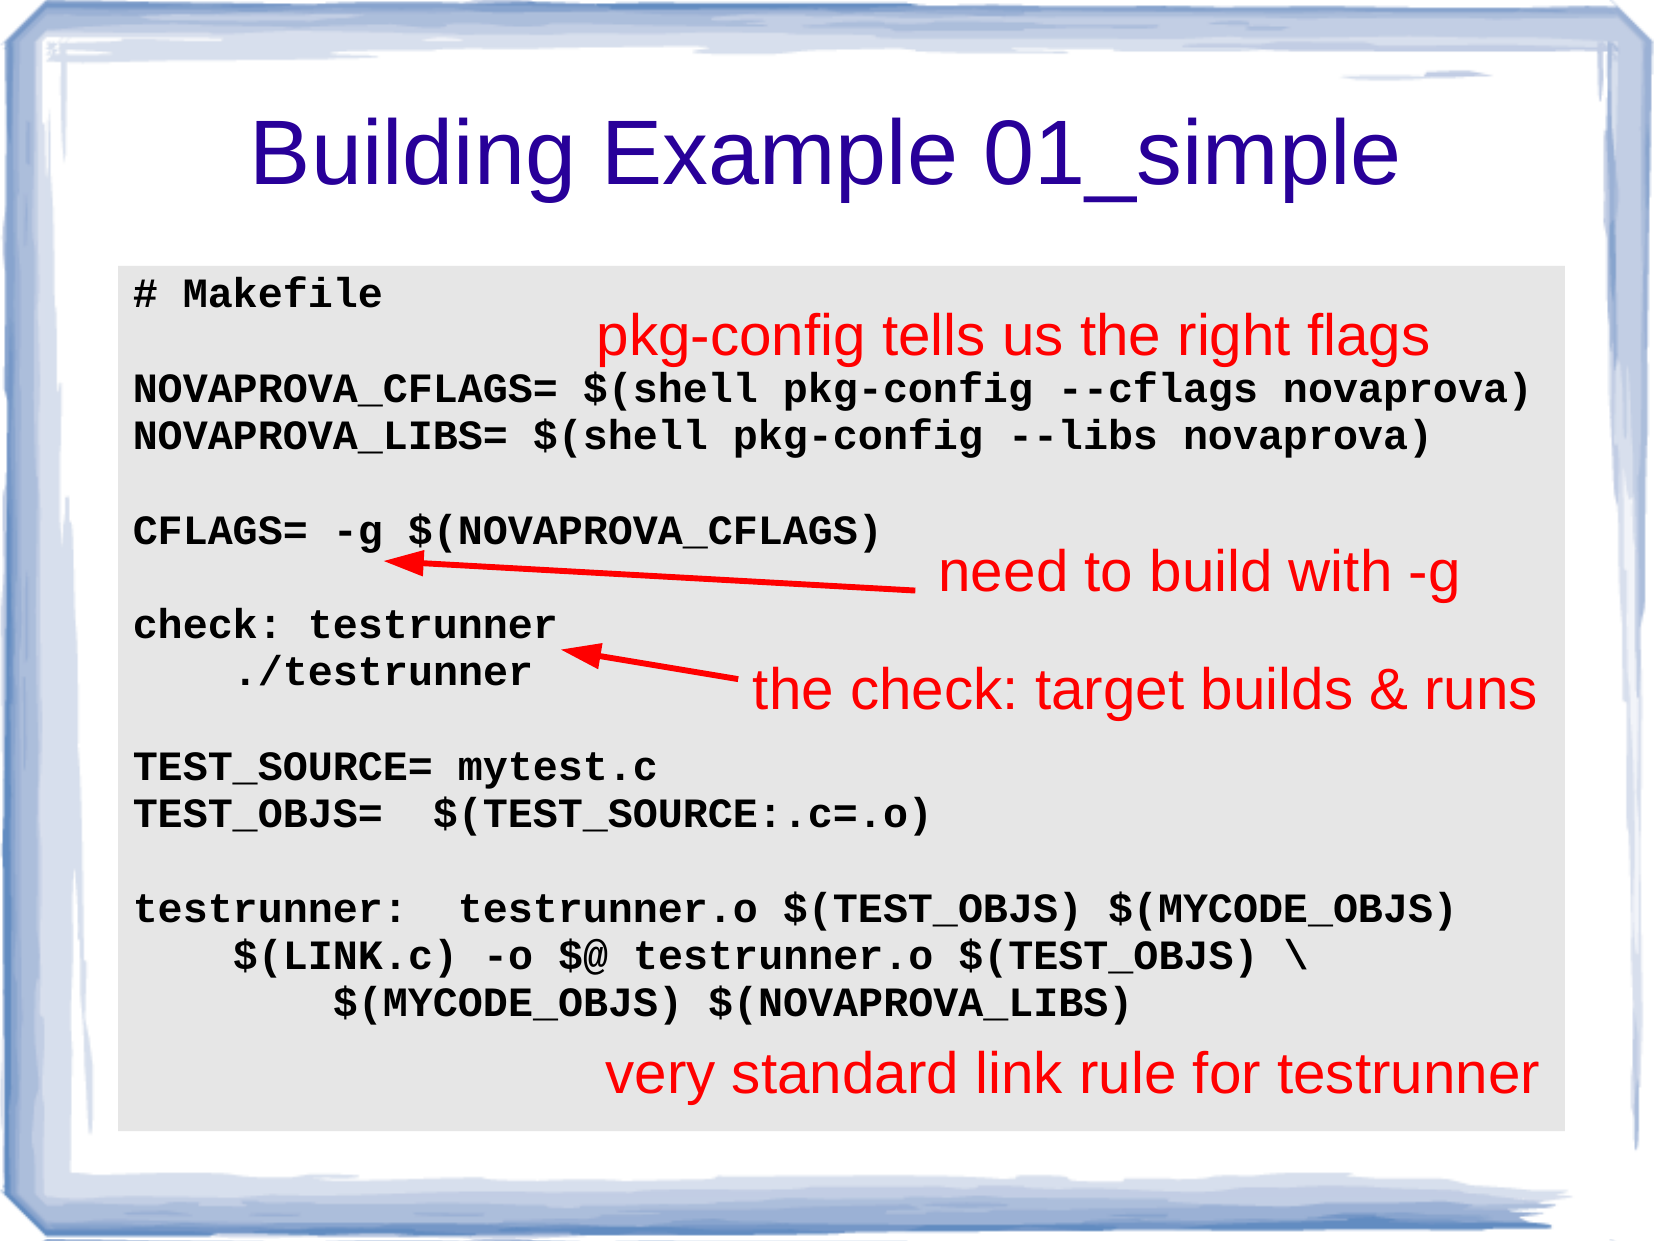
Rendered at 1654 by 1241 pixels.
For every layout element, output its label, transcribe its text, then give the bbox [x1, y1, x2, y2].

text_box the check: target builds & runs [738, 649, 1555, 739]
text_box very standard link rule for testrunner [590, 1033, 1557, 1123]
text_box need to build with -g [923, 531, 1477, 621]
text_box pkg-config tells us the right flags [581, 295, 1447, 384]
picture [0, 0, 1654, 1241]
title Building Example 01_simple [82, 0, 1571, 306]
text_box # Makefile NOVAPROVA_CFLAGS= $(shell pkg-config --cflags novaprova) NOVAPROVA_LIBS= $(shell pkg-config --libs novaprova) CFLAGS= -g $(NOVAPROVA_CFLAGS) check: testrunner ./testrunner TEST_SOURCE= mytest.c TEST_OBJS= $(TEST_SOURCE:.c=.o) testrunner: testrunner.o $(TEST_OBJS) $(MYCODE_OBJS) $(LINK.c) -o $@ testrunner.o $(TEST_OBJS) \ $(MYCODE_OBJS) $(NOVAPROVA_LIBS) [118, 265, 1565, 1132]
